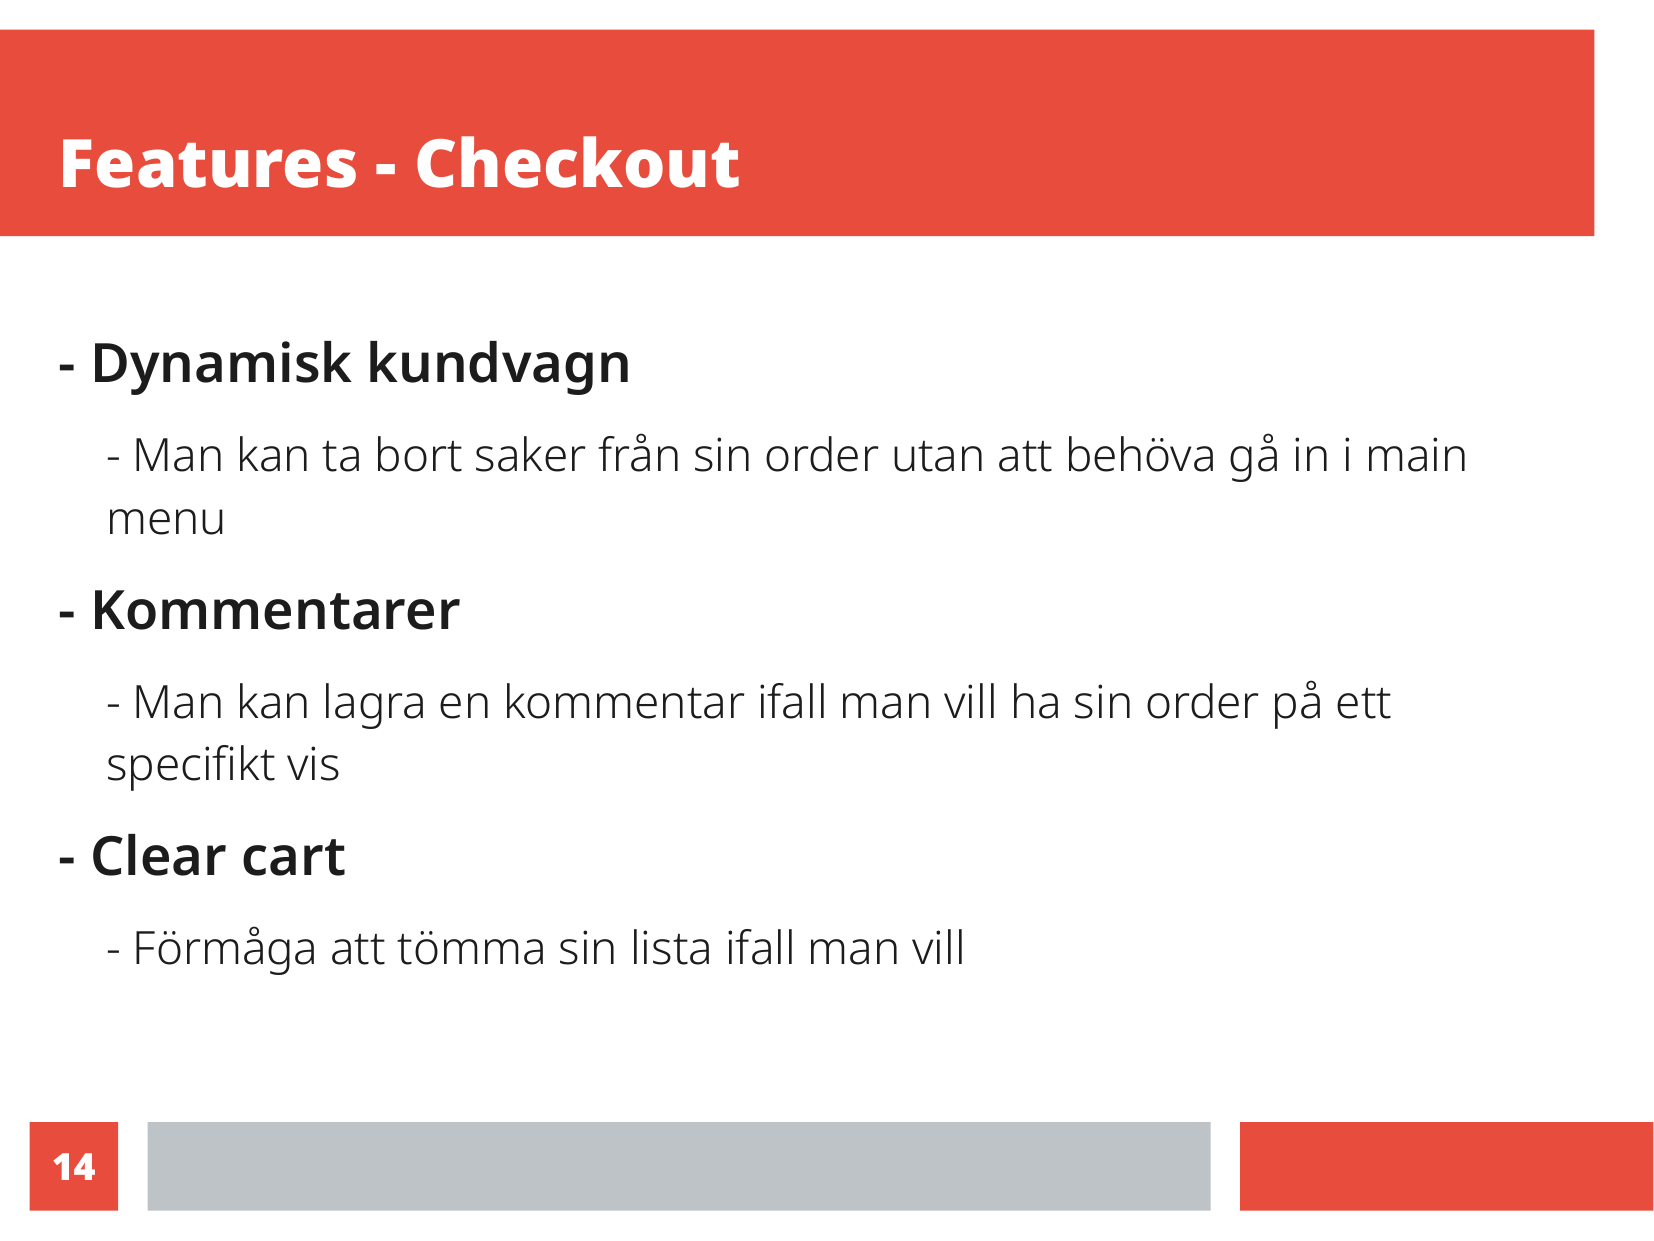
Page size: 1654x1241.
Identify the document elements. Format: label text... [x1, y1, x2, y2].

list - Dynamisk kundvagn - Man kan ta bort saker från sin order utan att behöva gå in i main menu - Kommentarer - Man kan lagra en kommentar ifall man vill ha sin order på ett specifikt vis - Clear cart - Förmåga att tömma sin lista ifall man vill [59, 324, 1565, 1093]
title Features - Checkout [59, 59, 1595, 207]
